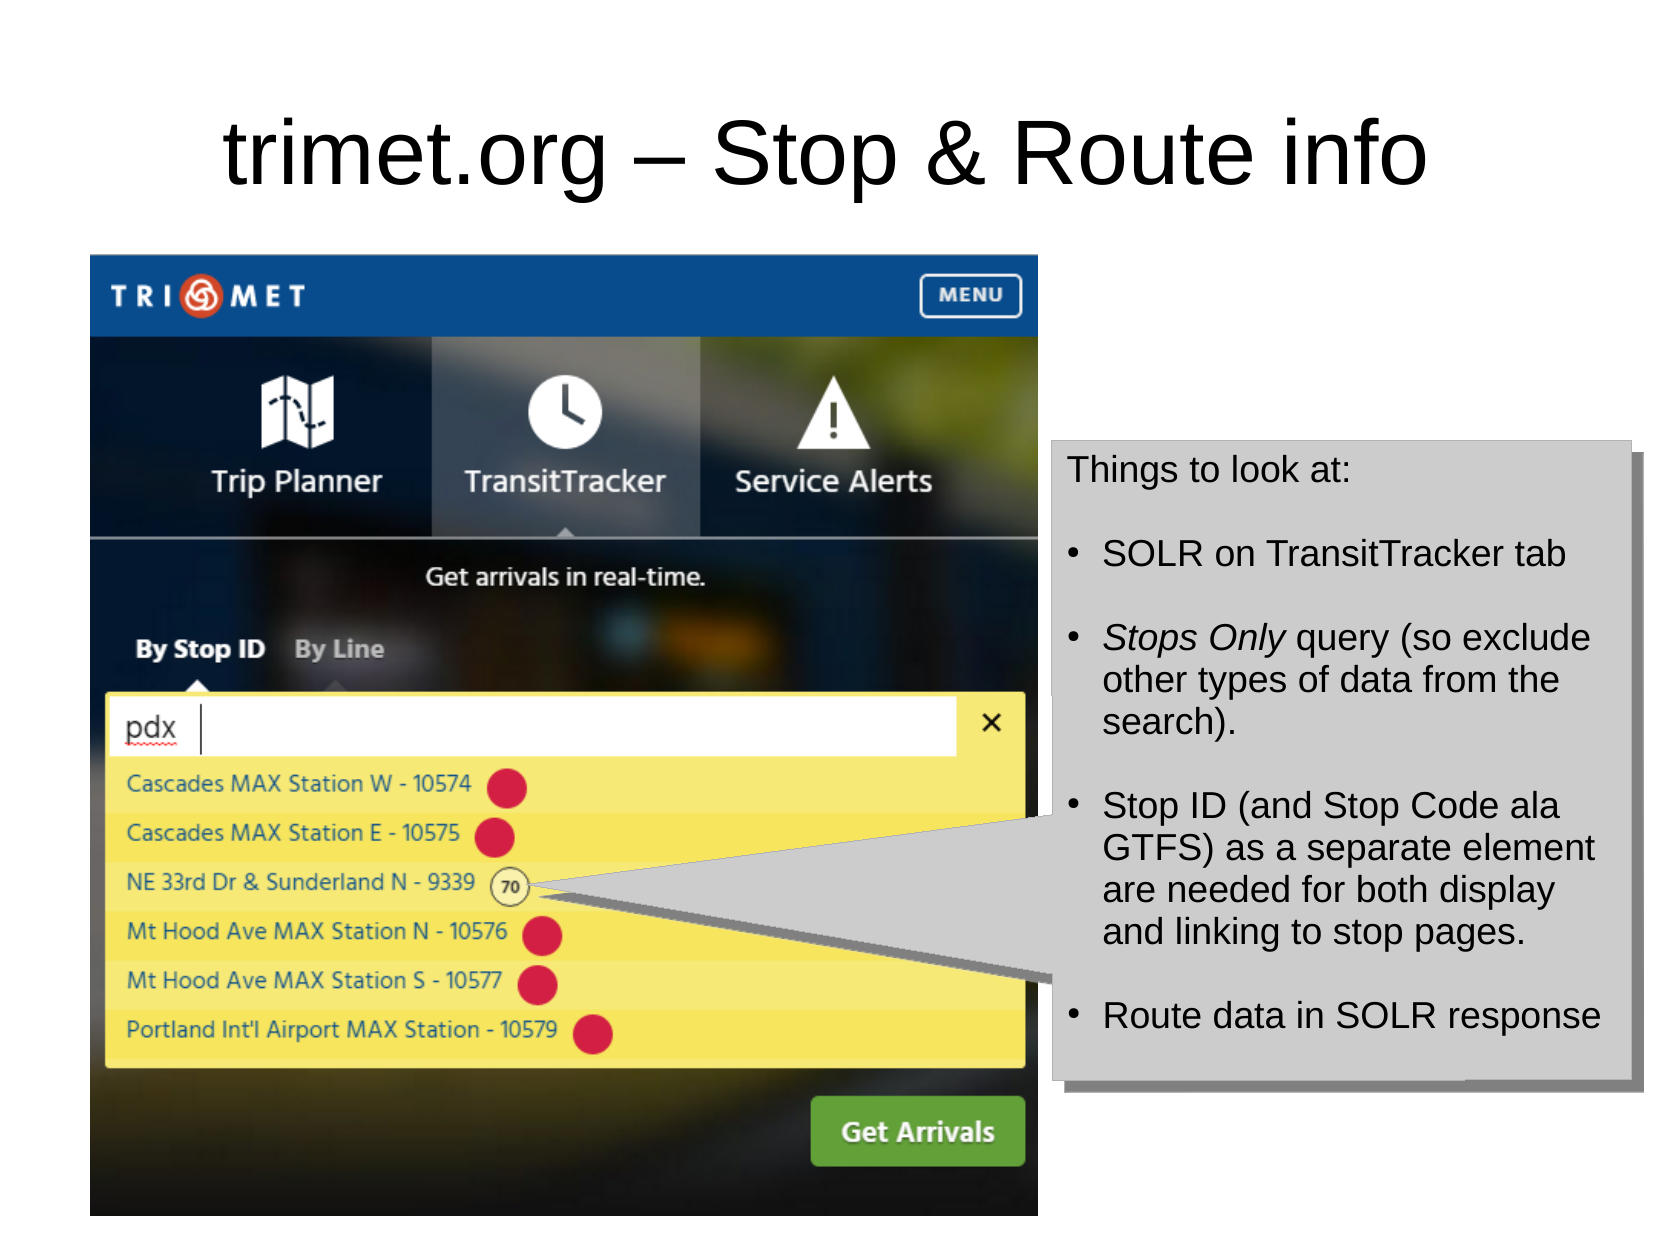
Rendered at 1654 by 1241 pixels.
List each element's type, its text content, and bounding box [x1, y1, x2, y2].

title trimet.org – Stop & Route info [82, 49, 1571, 257]
picture [90, 254, 1038, 1216]
text_box Things to look at: SOLR on TransitTracker tab Stops Only query (so exclude other types of data from the search). Stop ID (and Stop Code ala GTFS) as a separate element are needed for both display and linking to stop pages. Route data in SOLR response [526, 440, 1632, 1081]
